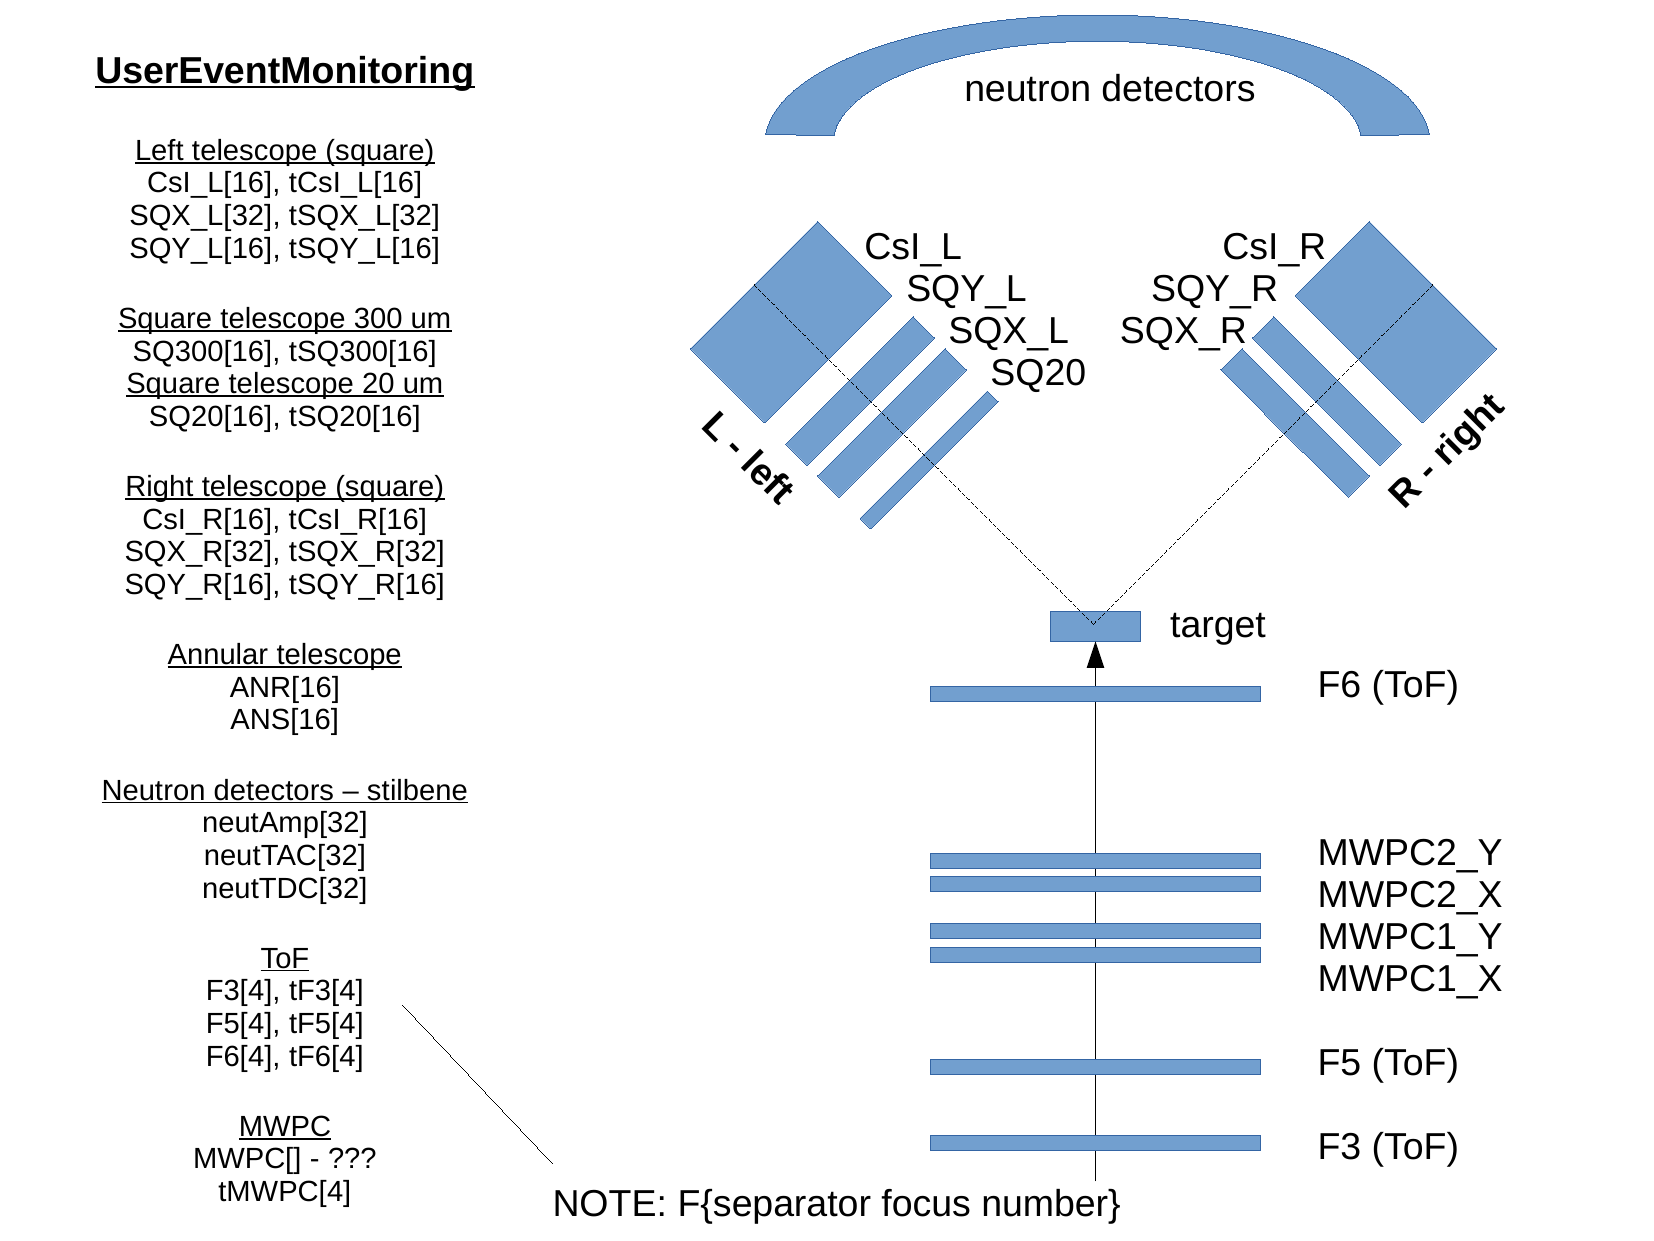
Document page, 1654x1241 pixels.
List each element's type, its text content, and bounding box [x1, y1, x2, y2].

text_box L - left [678, 387, 820, 529]
text_box [930, 876, 1261, 892]
text_box UserEventMonitoring Left telescope (square) CsI_L[16], tCsI_L[16] SQX_L[32], tSQX_L[32] SQY_L[16], tSQY_L[16] Square telescope 300 um SQ300[16], tSQ300[16] Square telescope 20 um SQ20[16], tSQ20[16] Right telescope (square) CsI_R[16], tCsI_R[16] SQX_R[32], tSQX_R[32] SQY_R[16], tSQY_R[16] Annular telescope ANR[16] ANS[16] Neutron detectors – stilbene neutAmp[32] neutTAC[32] neutTDC[32] ToF F3[4], tF3[4] F5[4], tF5[4] F6[4], tF6[4] MWPC MWPC[] - ??? tMWPC[4] [15, 42, 556, 1216]
text_box [1293, 443, 1370, 498]
text_box [765, 15, 1430, 136]
text_box [1357, 423, 1402, 466]
text_box [930, 686, 1261, 702]
text_box CsI_L CsI_R SQY_L SQY_R SQX_L SQX_R SQ20 [849, 217, 1381, 443]
text_box [930, 947, 1261, 963]
text_box [1381, 233, 1497, 423]
text_box target [1155, 596, 1281, 654]
text_box [690, 221, 849, 423]
text_box [930, 923, 1261, 939]
text_box [930, 1135, 1261, 1151]
text_box [860, 443, 957, 529]
text_box [785, 380, 849, 466]
text_box [930, 853, 1261, 869]
text_box NOTE: F{separator focus number} [537, 1175, 1156, 1241]
text_box [930, 1059, 1261, 1075]
text_box neutron detectors [930, 60, 1291, 121]
text_box F6 (ToF) MWPC2_Y MWPC2_X MWPC1_Y MWPC1_X F5 (ToF) F3 (ToF) [1302, 656, 1543, 1176]
text_box R - right [1364, 368, 1528, 532]
text_box [1050, 611, 1141, 642]
text_box [817, 443, 894, 498]
